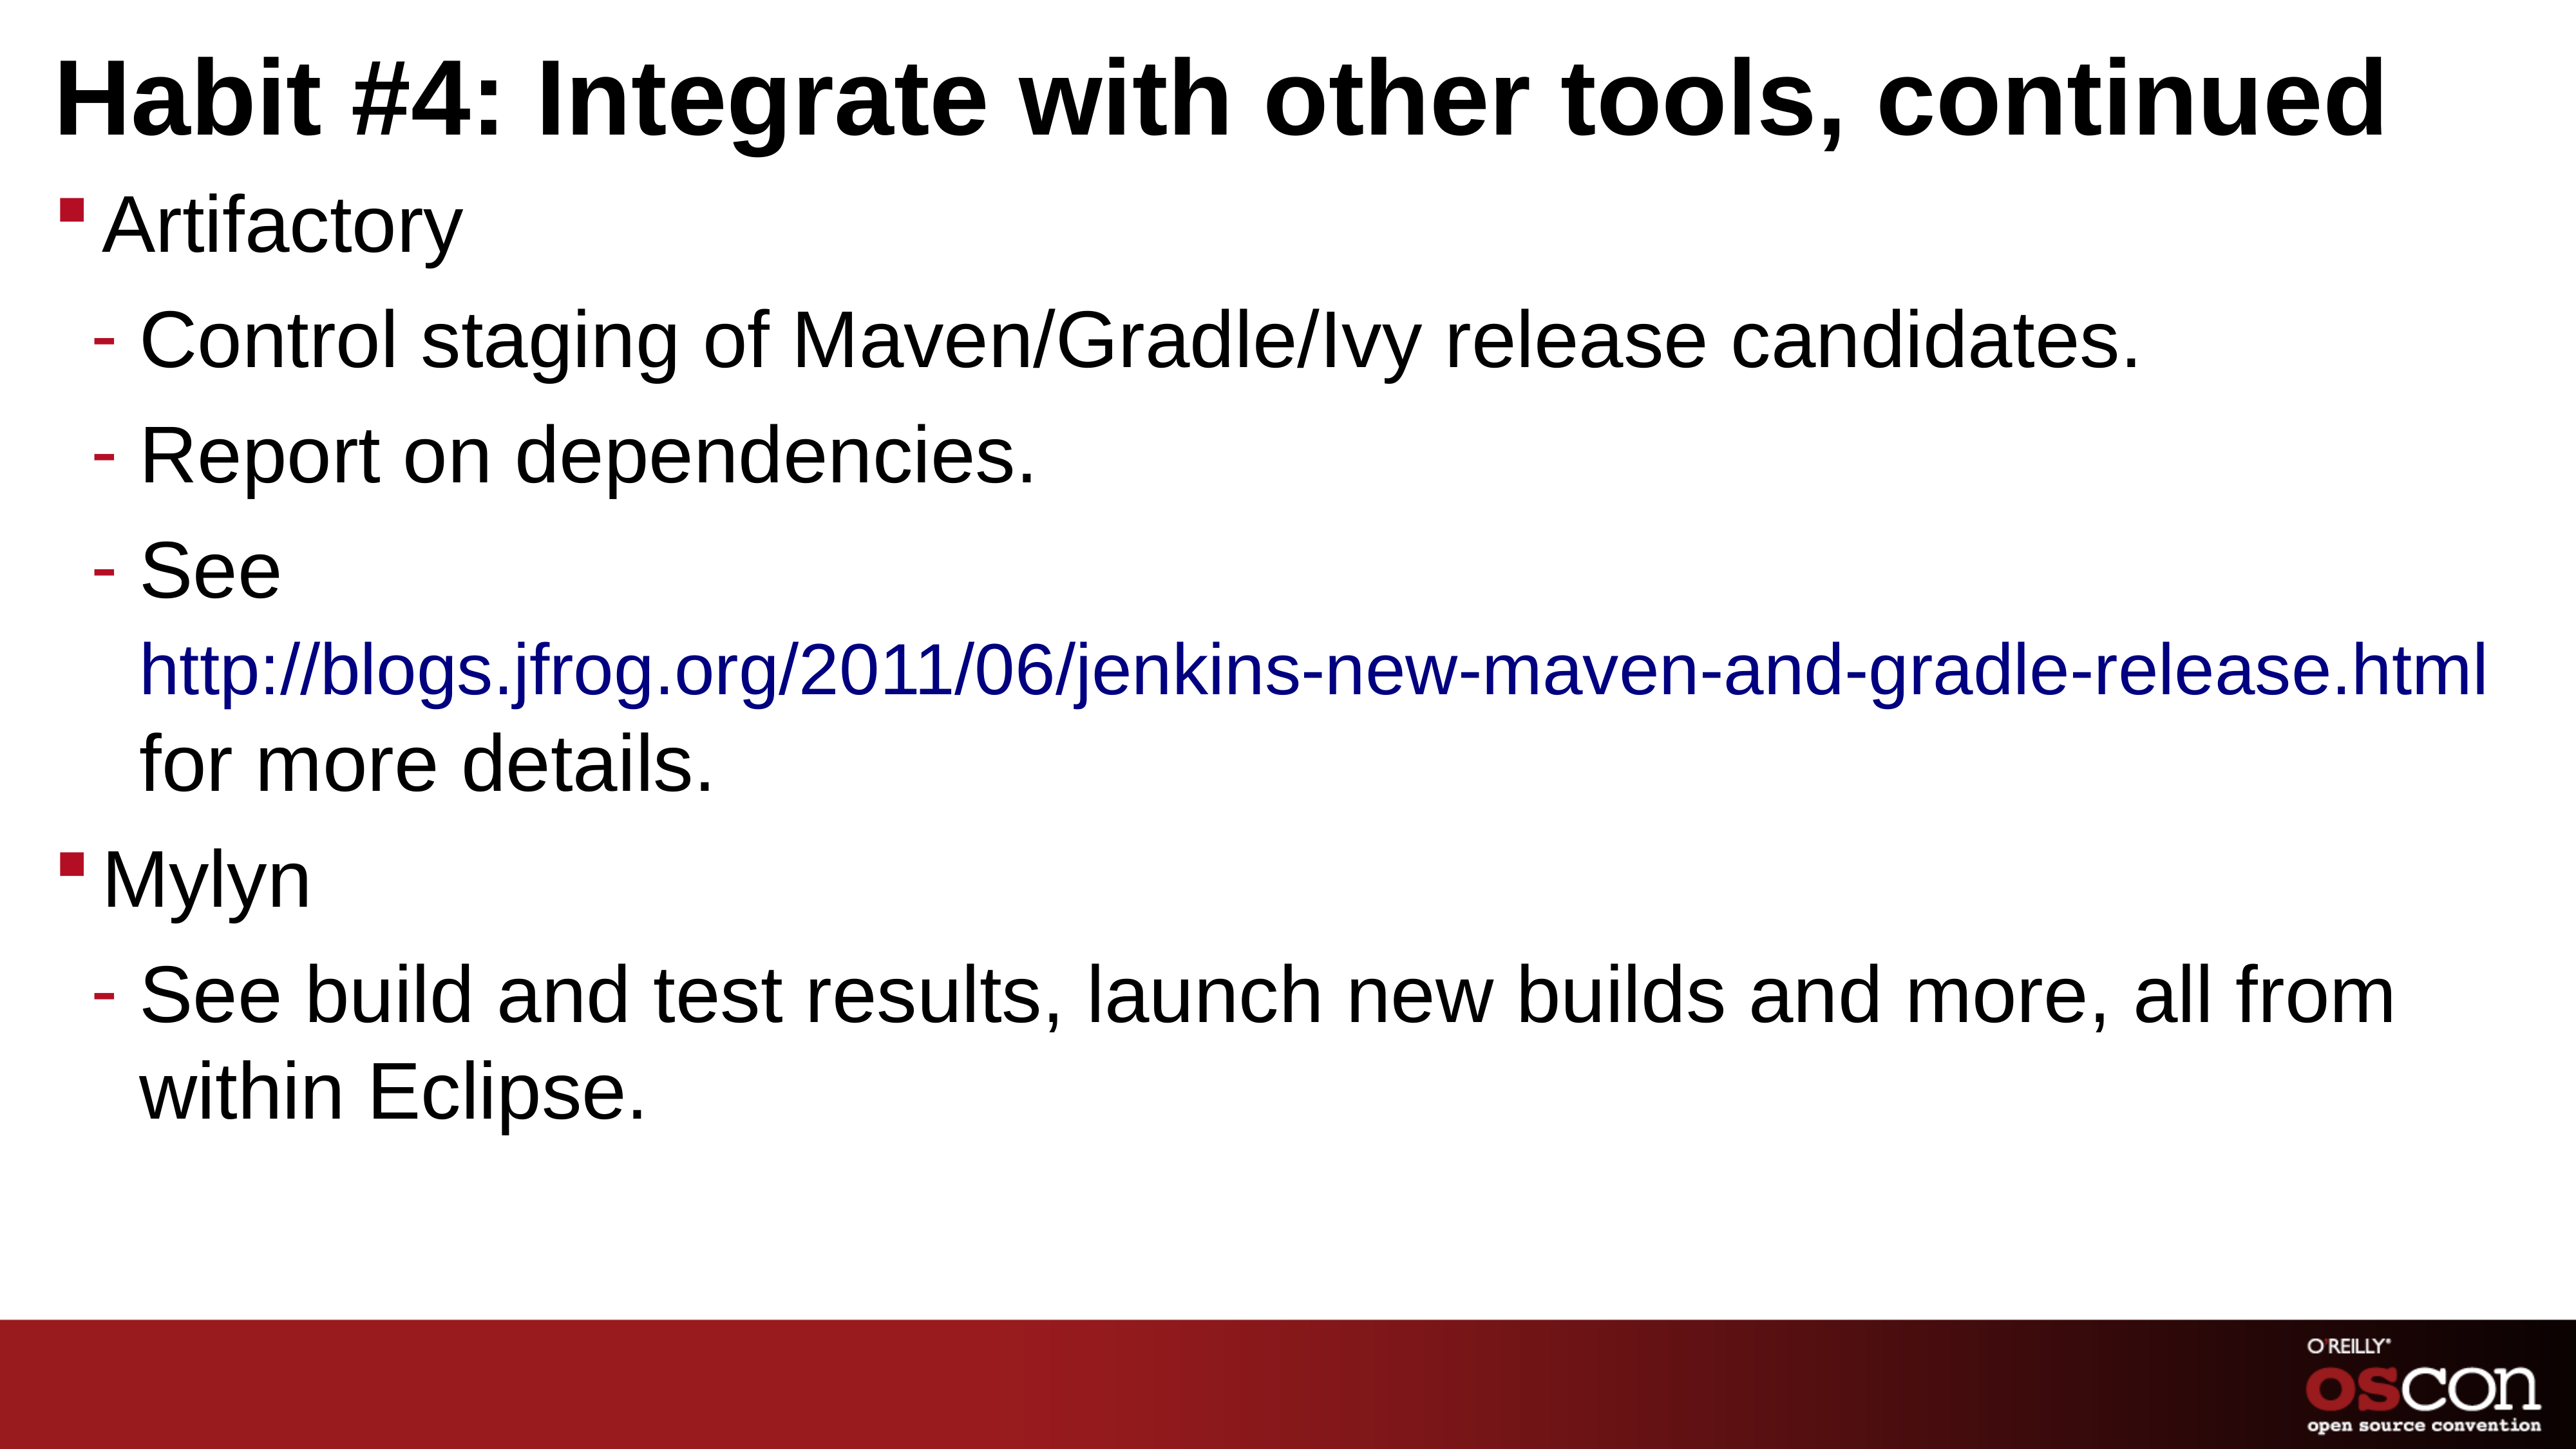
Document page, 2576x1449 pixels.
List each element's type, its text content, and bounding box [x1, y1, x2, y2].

title Habit #4: Integrate with other tools, continued [48, 17, 2514, 166]
picture [0, 0, 2576, 1449]
list Artifactory Control staging of Maven/Gradle/Ivy release candidates. Report on dependencies. See http://blogs.jfrog.org/2011/06/jenkins-new-maven-and-gradle-release.html for more details. Mylyn See build and test results, launch new builds and more, all from within Eclipse. [48, 166, 2514, 1449]
